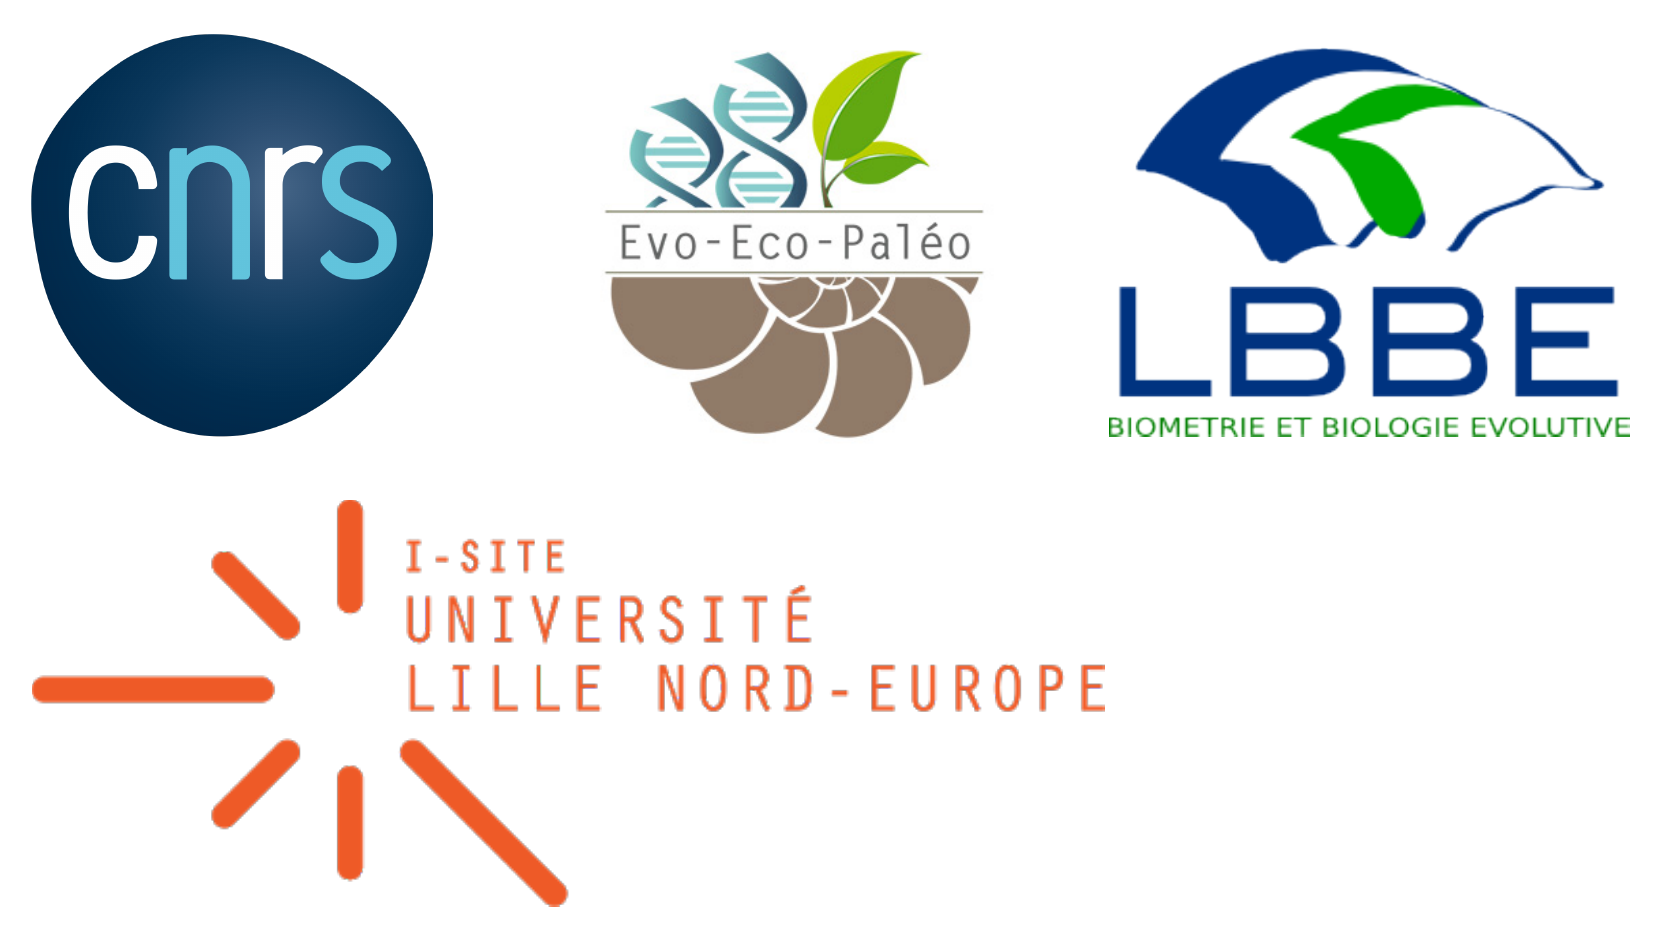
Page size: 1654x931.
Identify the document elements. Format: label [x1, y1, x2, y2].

picture [1109, 41, 1630, 438]
picture [32, 500, 1105, 907]
picture [590, 40, 999, 449]
picture [26, 31, 433, 438]
